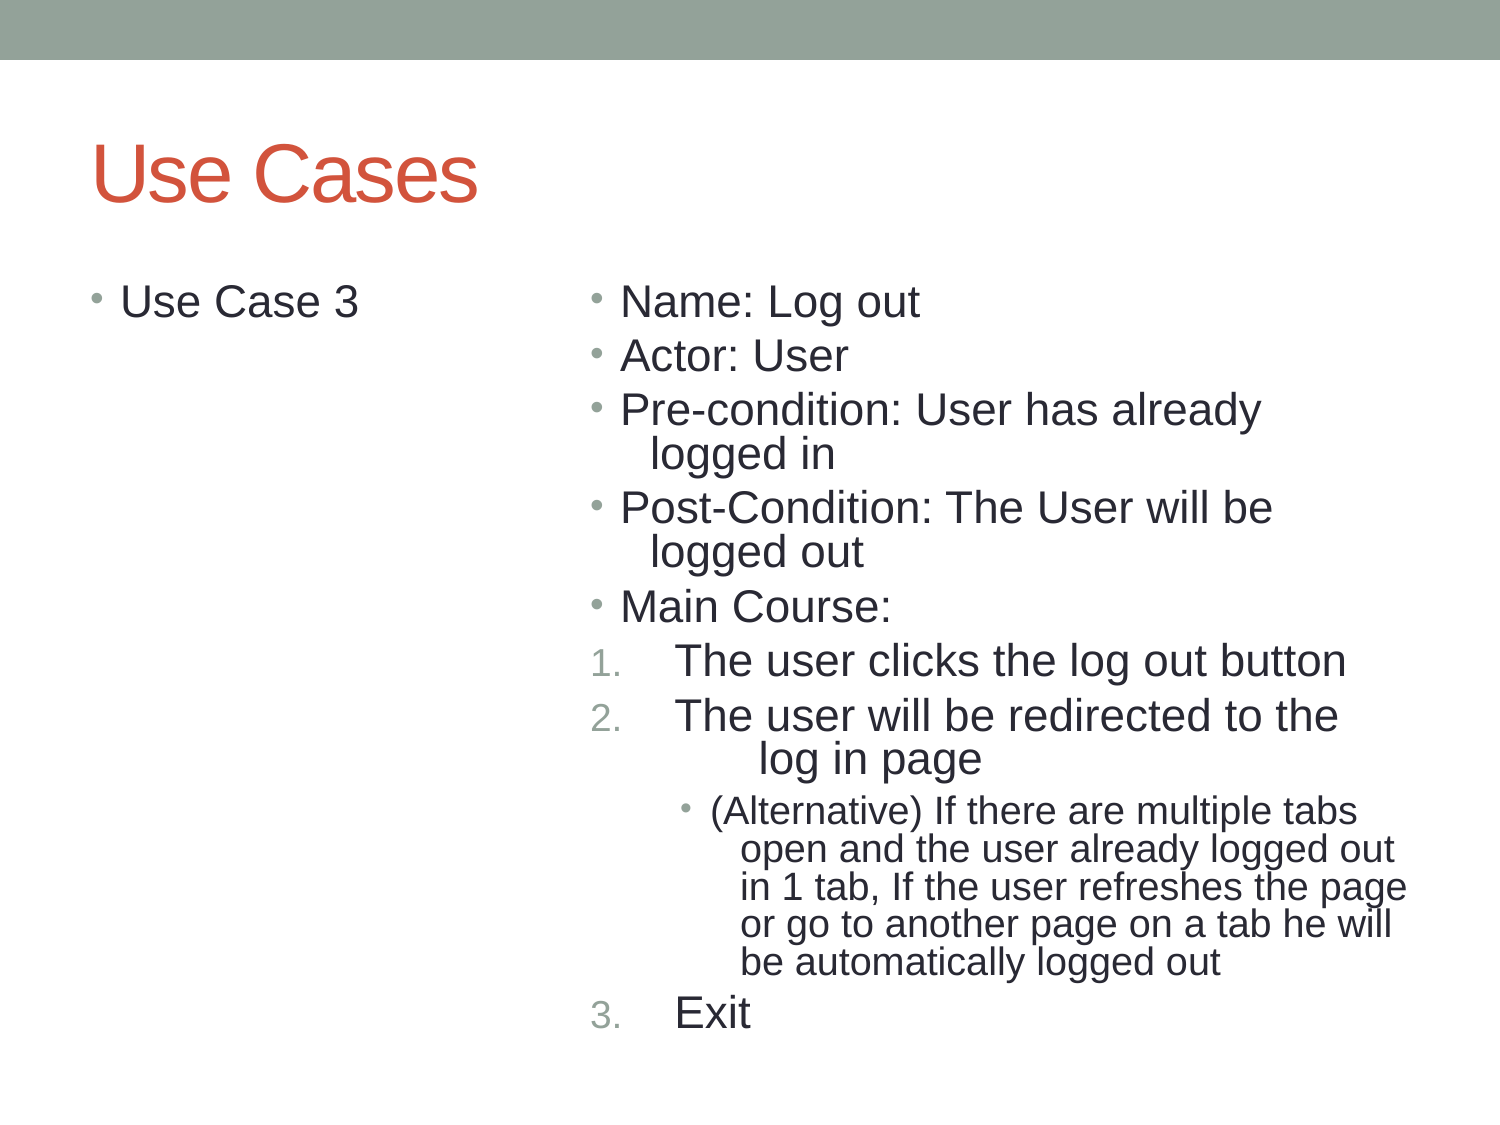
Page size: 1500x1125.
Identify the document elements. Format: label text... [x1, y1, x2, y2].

list Use Case 3 [75, 274, 550, 1049]
list Name: Log out Actor: User Pre-condition: User has already logged in Post-Condition: The User will be logged out Main Course: The user clicks the log out button The user will be redirected to the log in page (Alternative) If there are multiple tabs open and the user already logged out in 1 tab, If the user refreshes the page or go to another page on a tab he will be automatically logged out Exit [575, 274, 1426, 1088]
title Use Cases [75, 87, 1426, 251]
